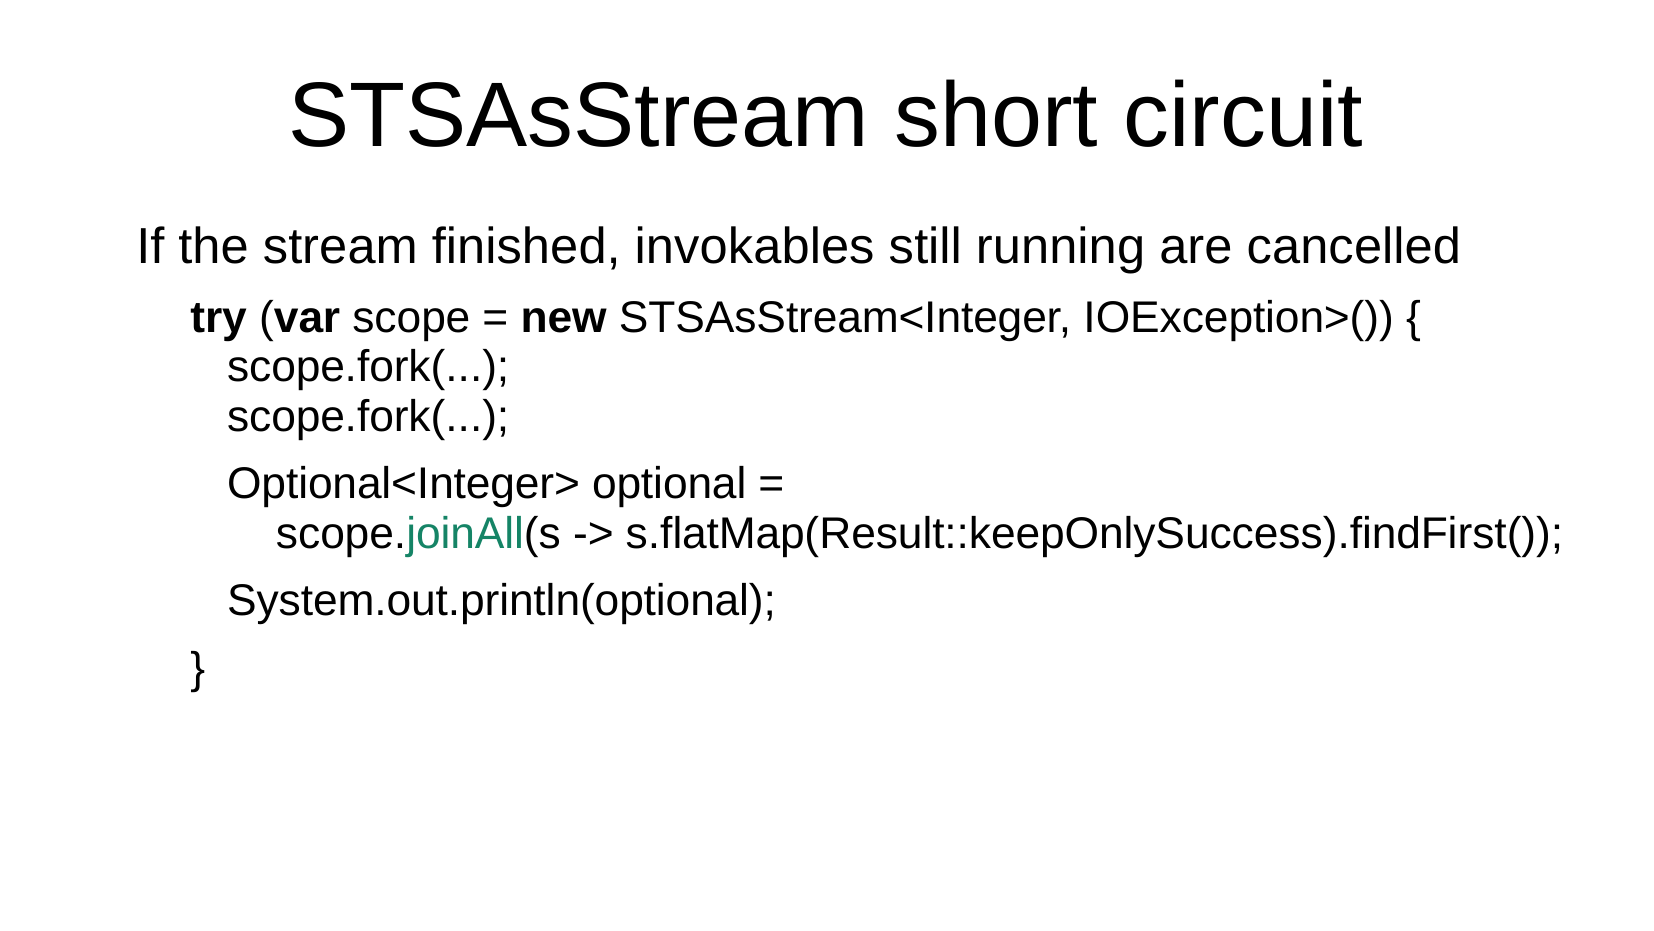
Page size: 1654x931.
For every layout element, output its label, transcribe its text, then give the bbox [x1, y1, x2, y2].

title STSAsStream short circuit [82, 37, 1571, 193]
list If the stream finished, invokables still running are cancelled try (var scope = new STSAsStream<Integer, IOException>()) { scope.fork(...); scope.fork(...); Optional<Integer> optional = scope.joinAll(s -> s.flatMap(Result::keepOnlySuccess).findFirst()); System.out.println(optional); } [82, 217, 1571, 796]
